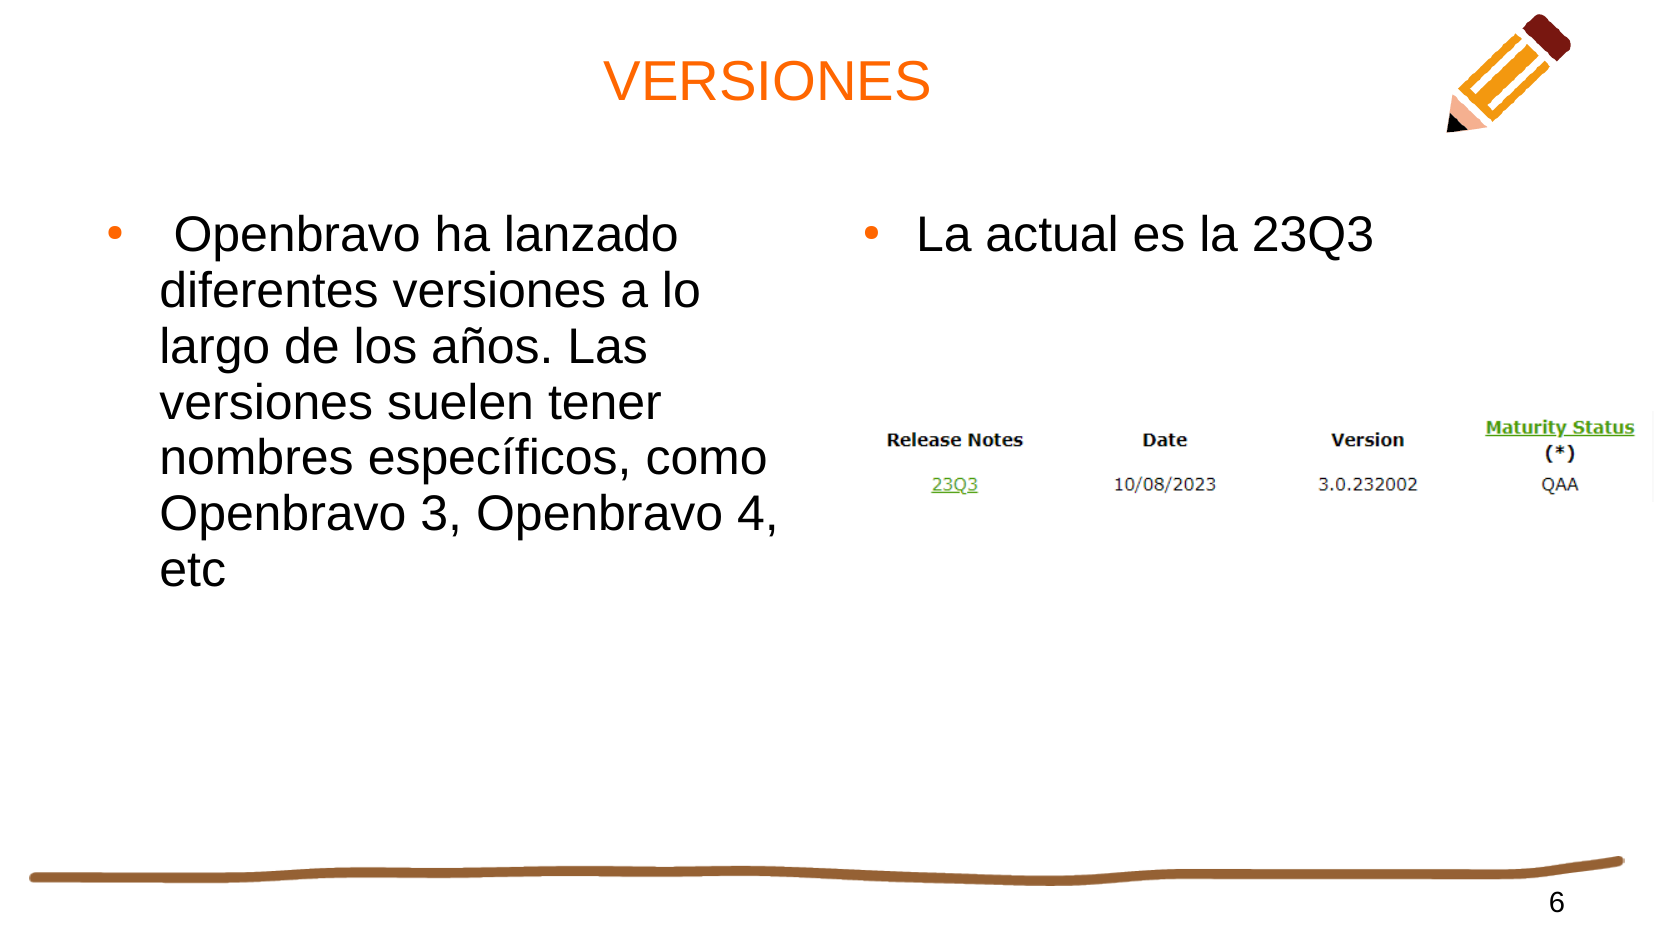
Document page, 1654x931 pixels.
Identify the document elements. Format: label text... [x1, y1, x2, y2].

list La actual es la 23Q3 [845, 206, 1566, 857]
list Openbravo ha lanzado diferentes versiones a lo largo de los años. Las versiones suelen tener nombres específicos, como Openbravo 3, Openbravo 4, etc [88, 206, 809, 857]
picture [1446, 14, 1571, 133]
picture [861, 411, 1654, 502]
picture [29, 856, 1625, 886]
title VERSIONES [88, 29, 1447, 133]
